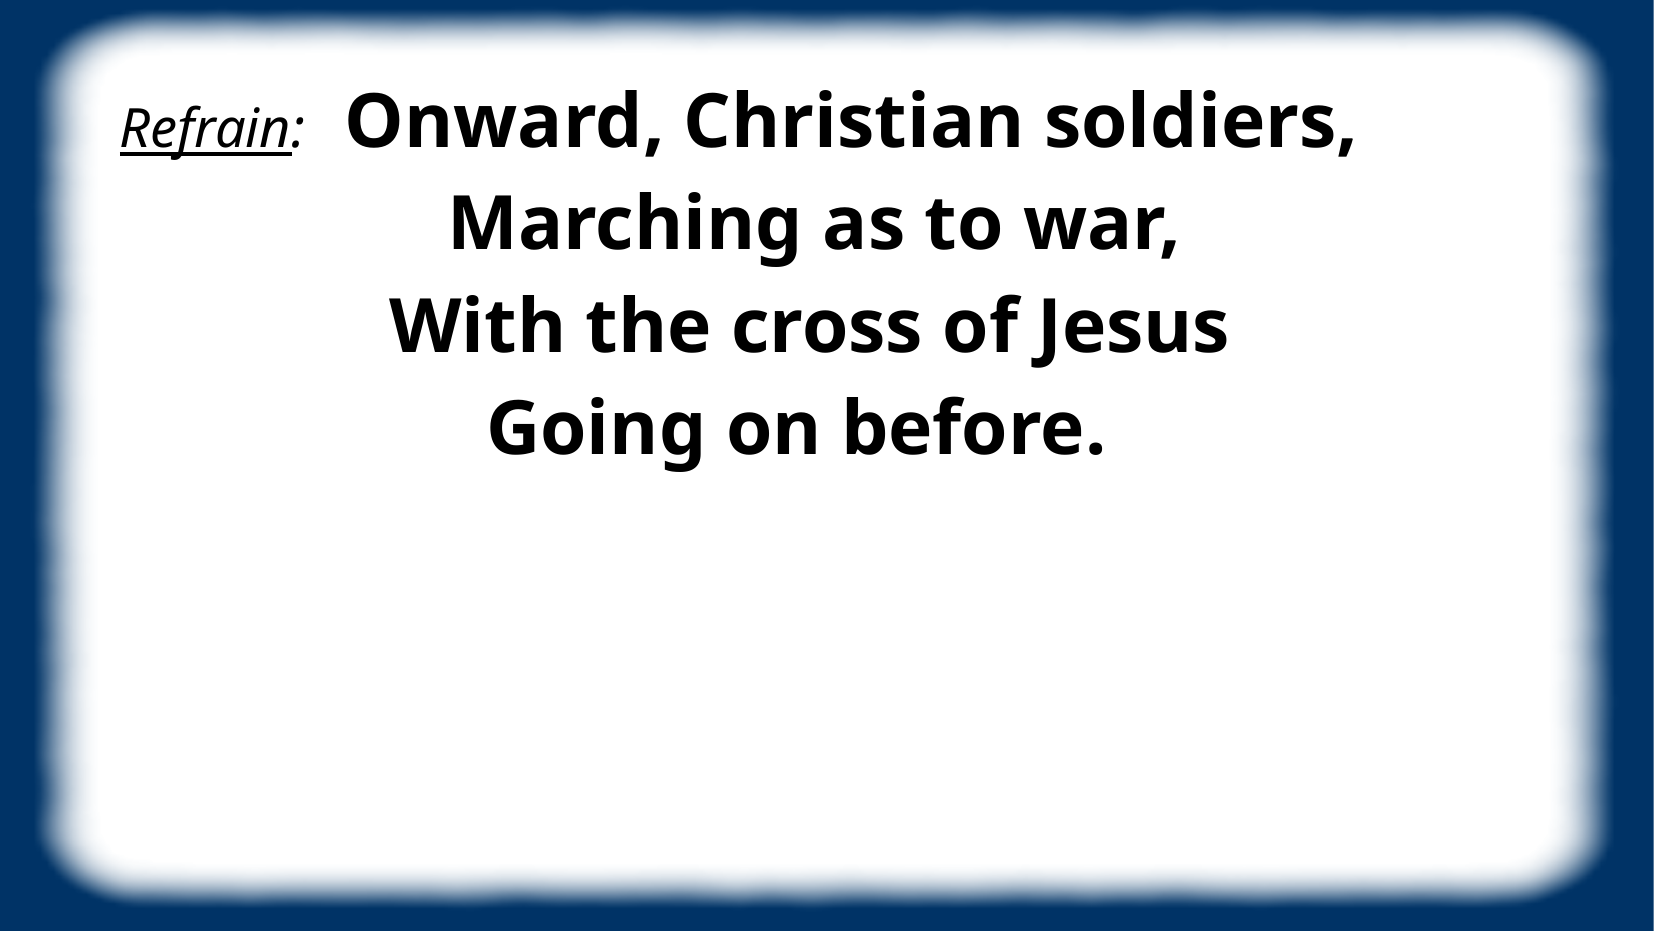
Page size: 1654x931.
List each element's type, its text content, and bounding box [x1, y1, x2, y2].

picture [0, 0, 1654, 931]
text_box Refrain: Onward, Christian soldiers, Marching as to war, With the cross of Jesus Going on before. [105, 60, 1546, 473]
